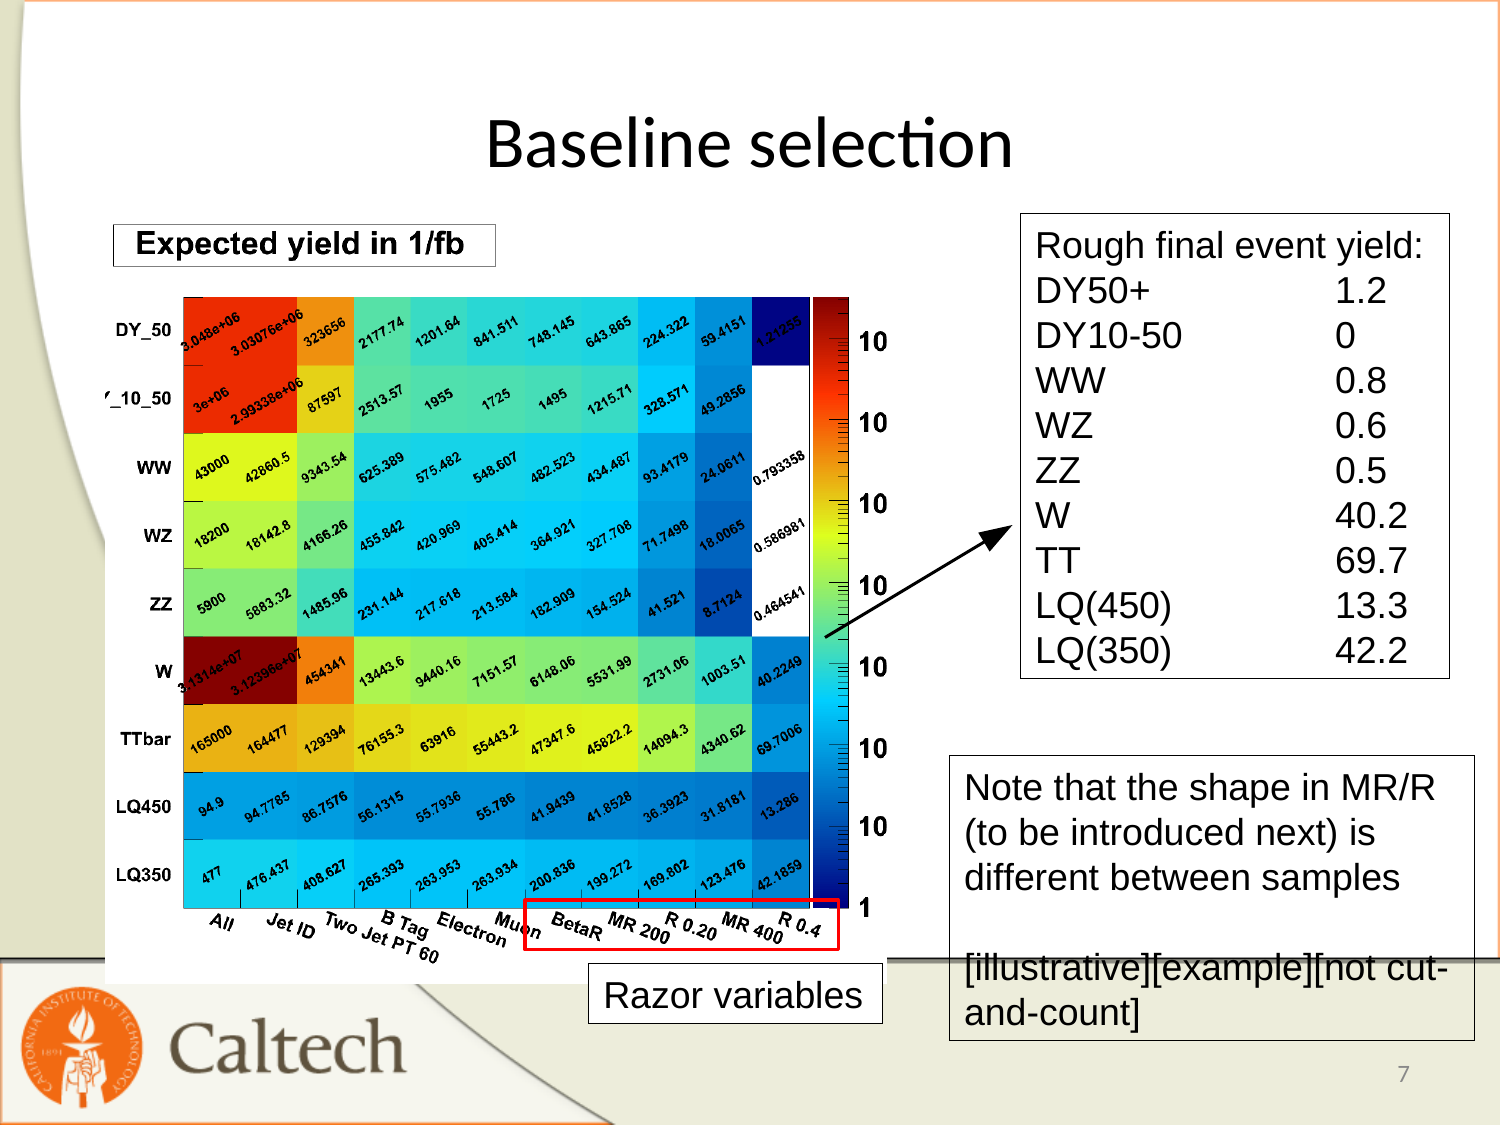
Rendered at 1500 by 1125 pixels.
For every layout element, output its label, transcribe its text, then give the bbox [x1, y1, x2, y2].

text_box Razor variables [588, 963, 883, 1024]
text_box Rough final event yield: DY50+ 1.2 DY10-50 0 WW 0.8 WZ 0.6 ZZ 0.5 W 40.2 TT 69.7 LQ(450) 13.3 LQ(350) 42.2 [1020, 213, 1450, 679]
title Baseline selection [75, 13, 1426, 265]
picture [0, 0, 1500, 1125]
text_box Note that the shape in MR/R (to be introduced next) is different between samples [illustrative][example][not cut-and-count] [949, 755, 1475, 1041]
